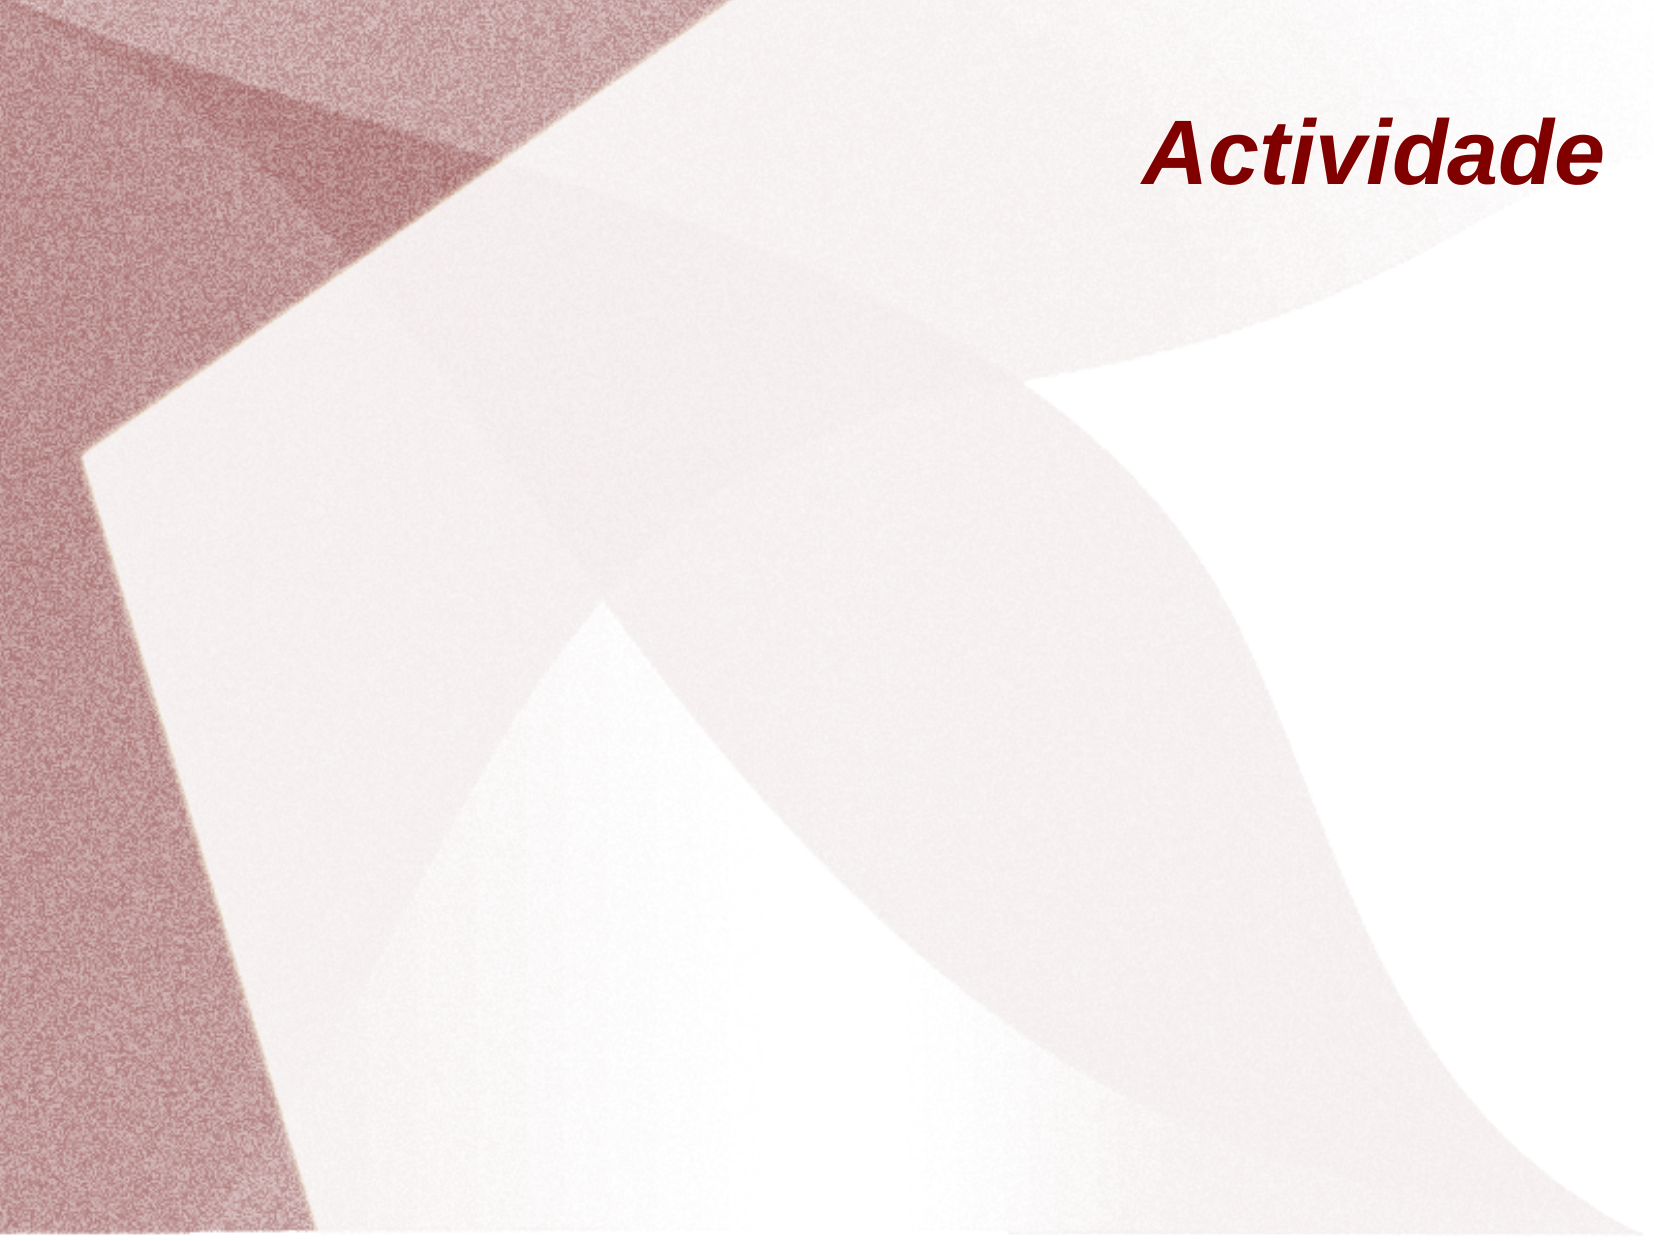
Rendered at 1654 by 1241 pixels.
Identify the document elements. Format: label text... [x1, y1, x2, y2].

title Actividade [596, 56, 1607, 250]
picture [0, 0, 1654, 1241]
